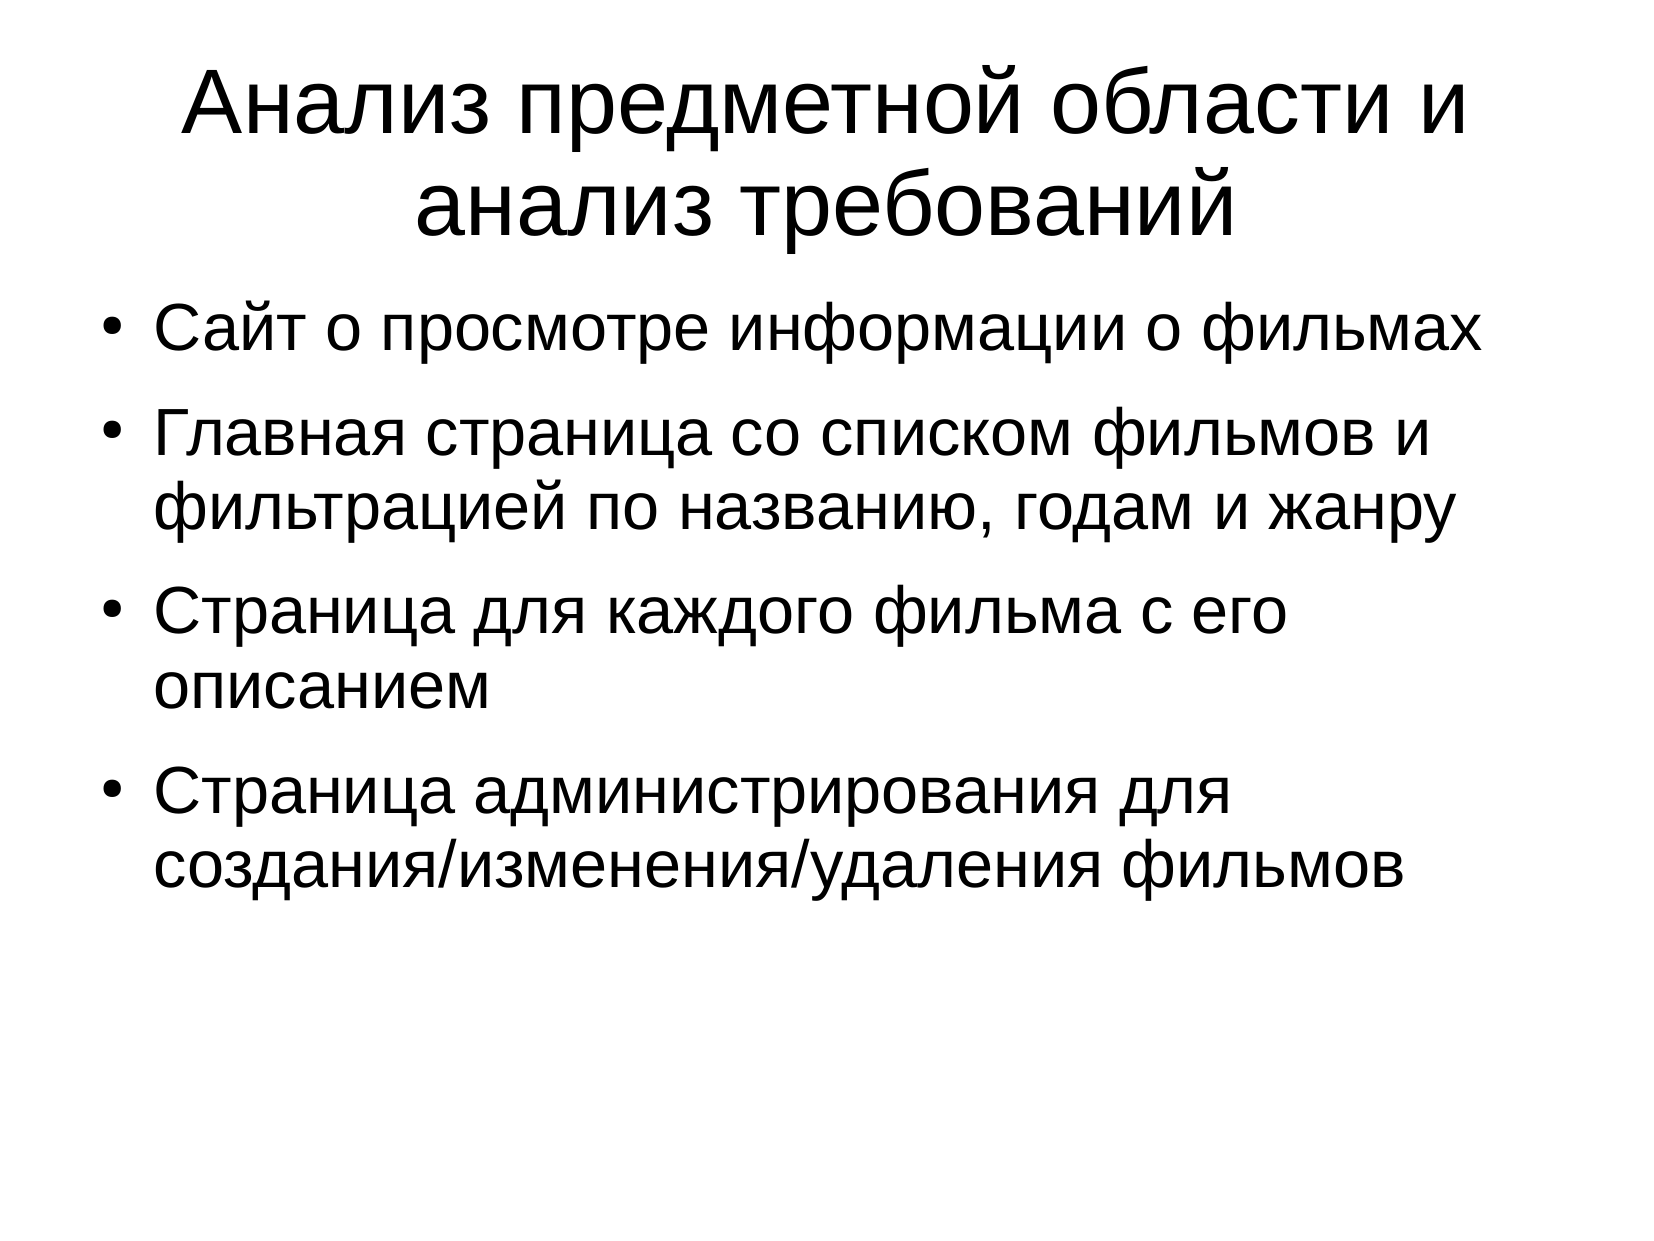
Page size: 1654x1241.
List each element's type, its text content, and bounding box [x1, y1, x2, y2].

list Сайт о просмотре информации о фильмах Главная страница со списком фильмов и фильтрацией по названию, годам и жанру Страница для каждого фильма с его описанием Страница администрирования для создания/изменения/удаления фильмов [82, 290, 1571, 1010]
title Анализ предметной области и анализ требований [82, 49, 1571, 257]
